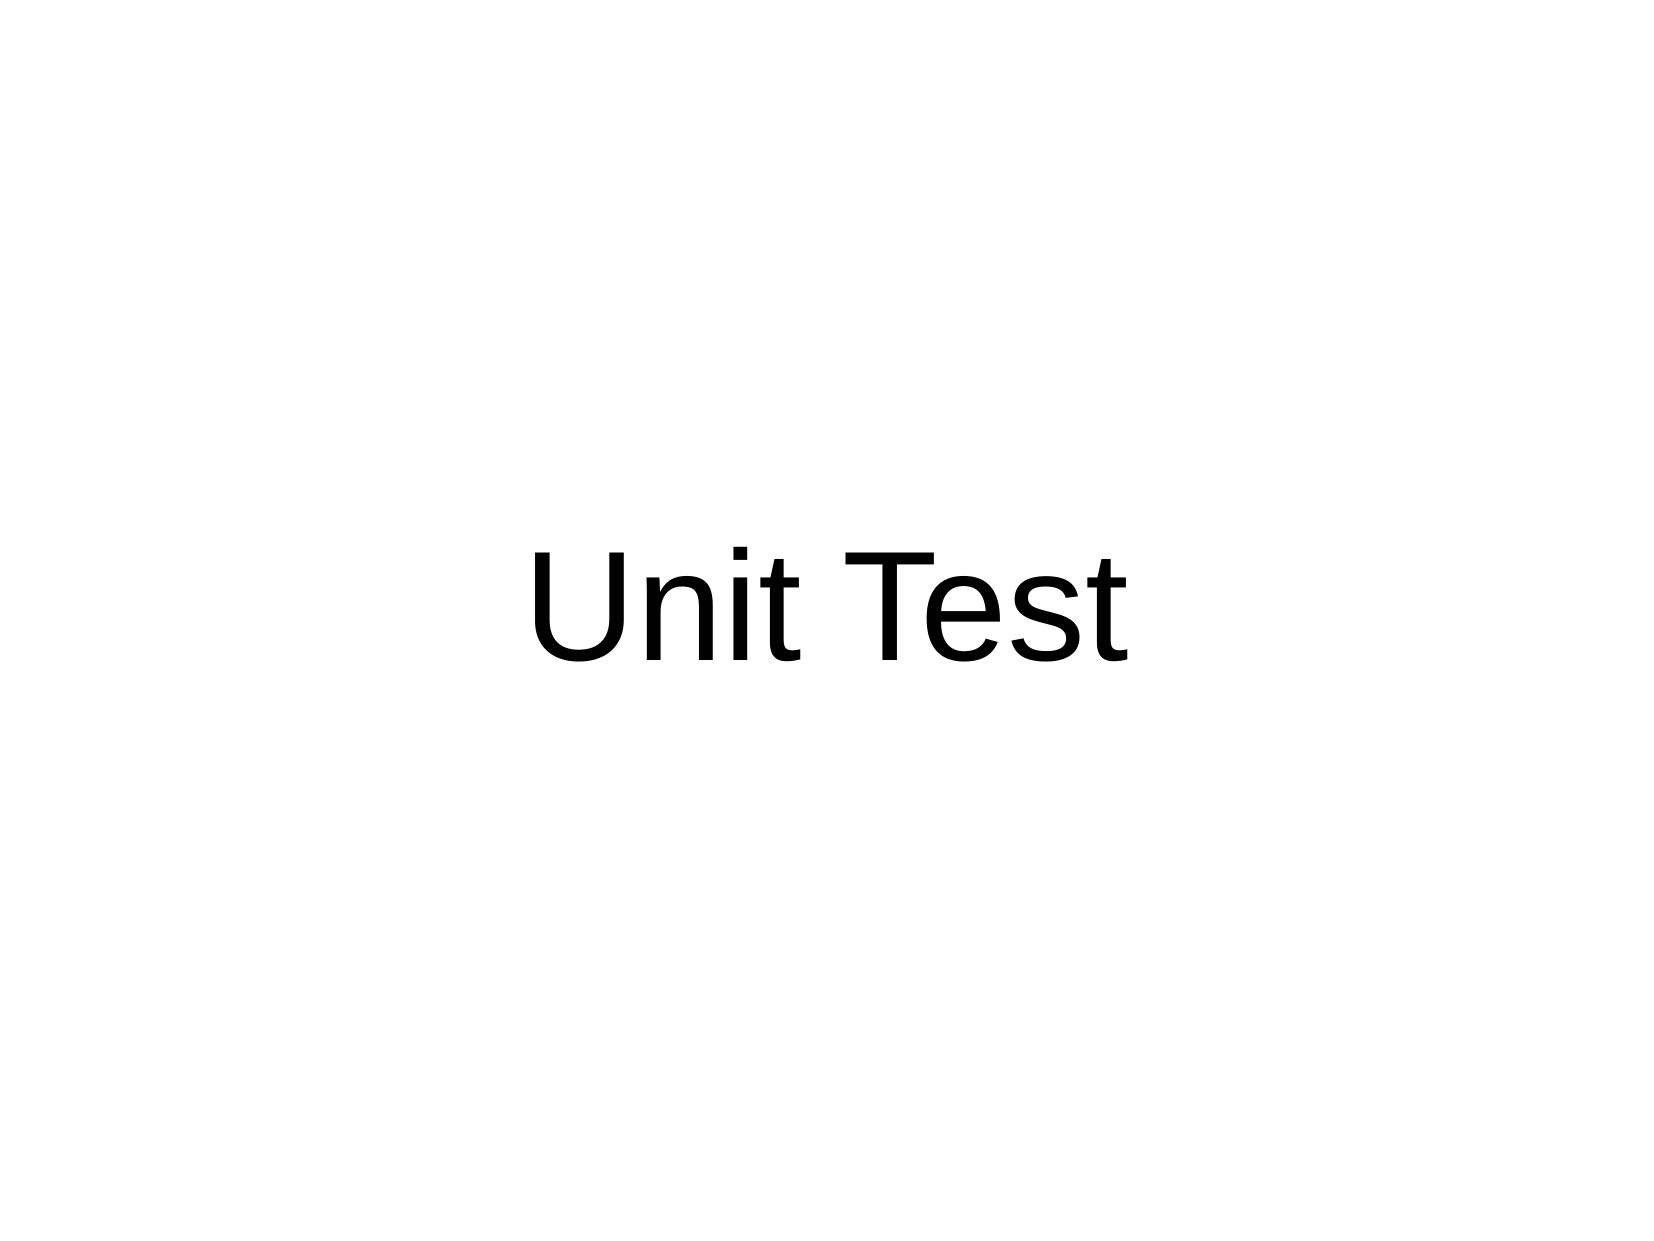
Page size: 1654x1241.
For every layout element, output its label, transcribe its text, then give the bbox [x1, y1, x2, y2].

title Unit Test [82, 49, 1571, 1163]
